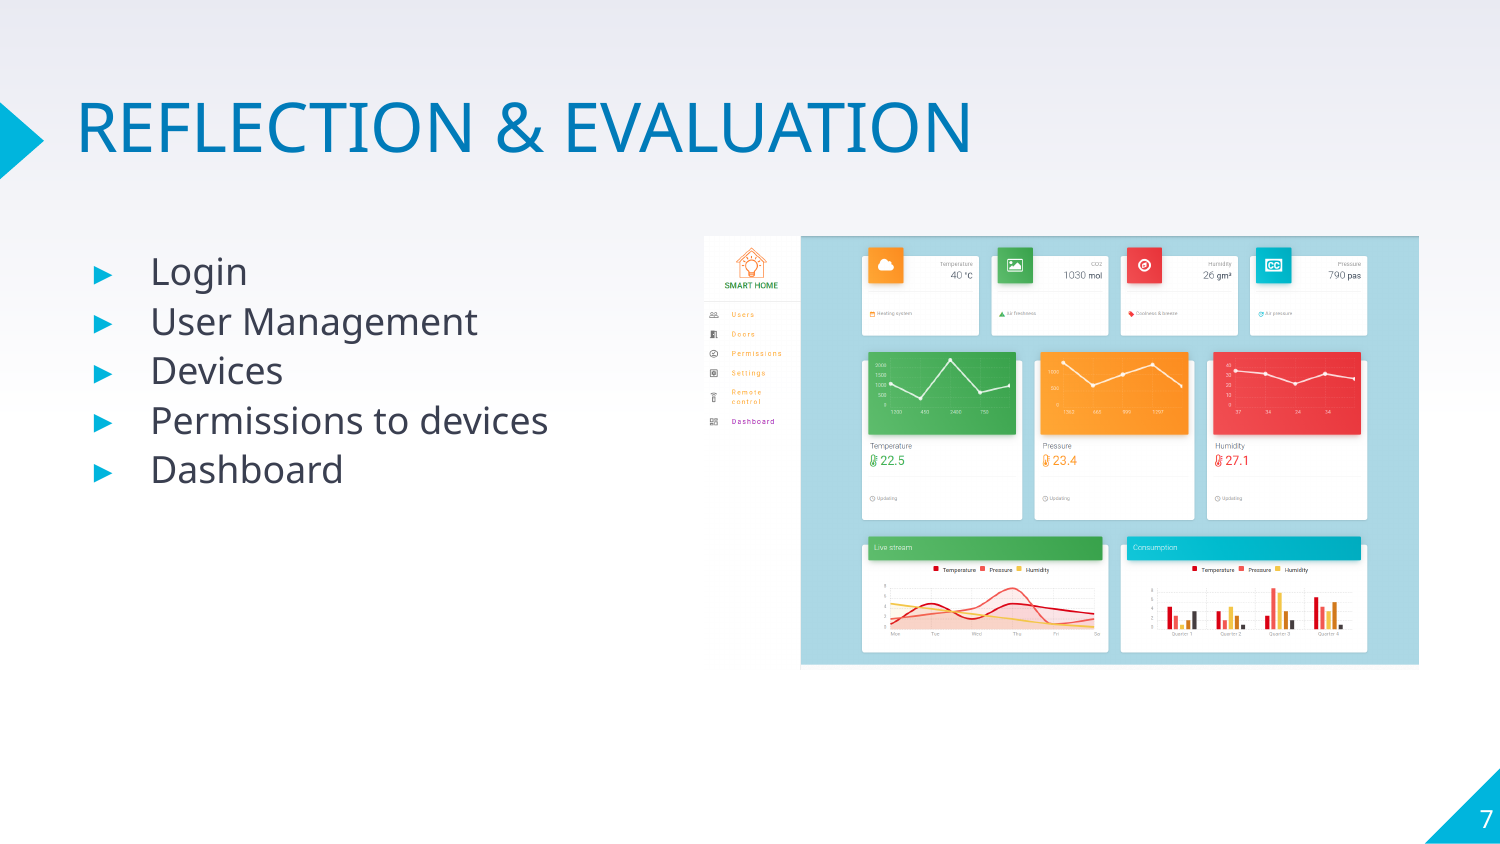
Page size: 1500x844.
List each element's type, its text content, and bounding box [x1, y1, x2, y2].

slide_number 1 [1418, 760, 1494, 838]
list Login User Management Devices Permissions to devices Dashboard [75, 243, 773, 678]
title REFLECTION & EVALUATION [75, 99, 1364, 200]
picture [704, 236, 1419, 670]
